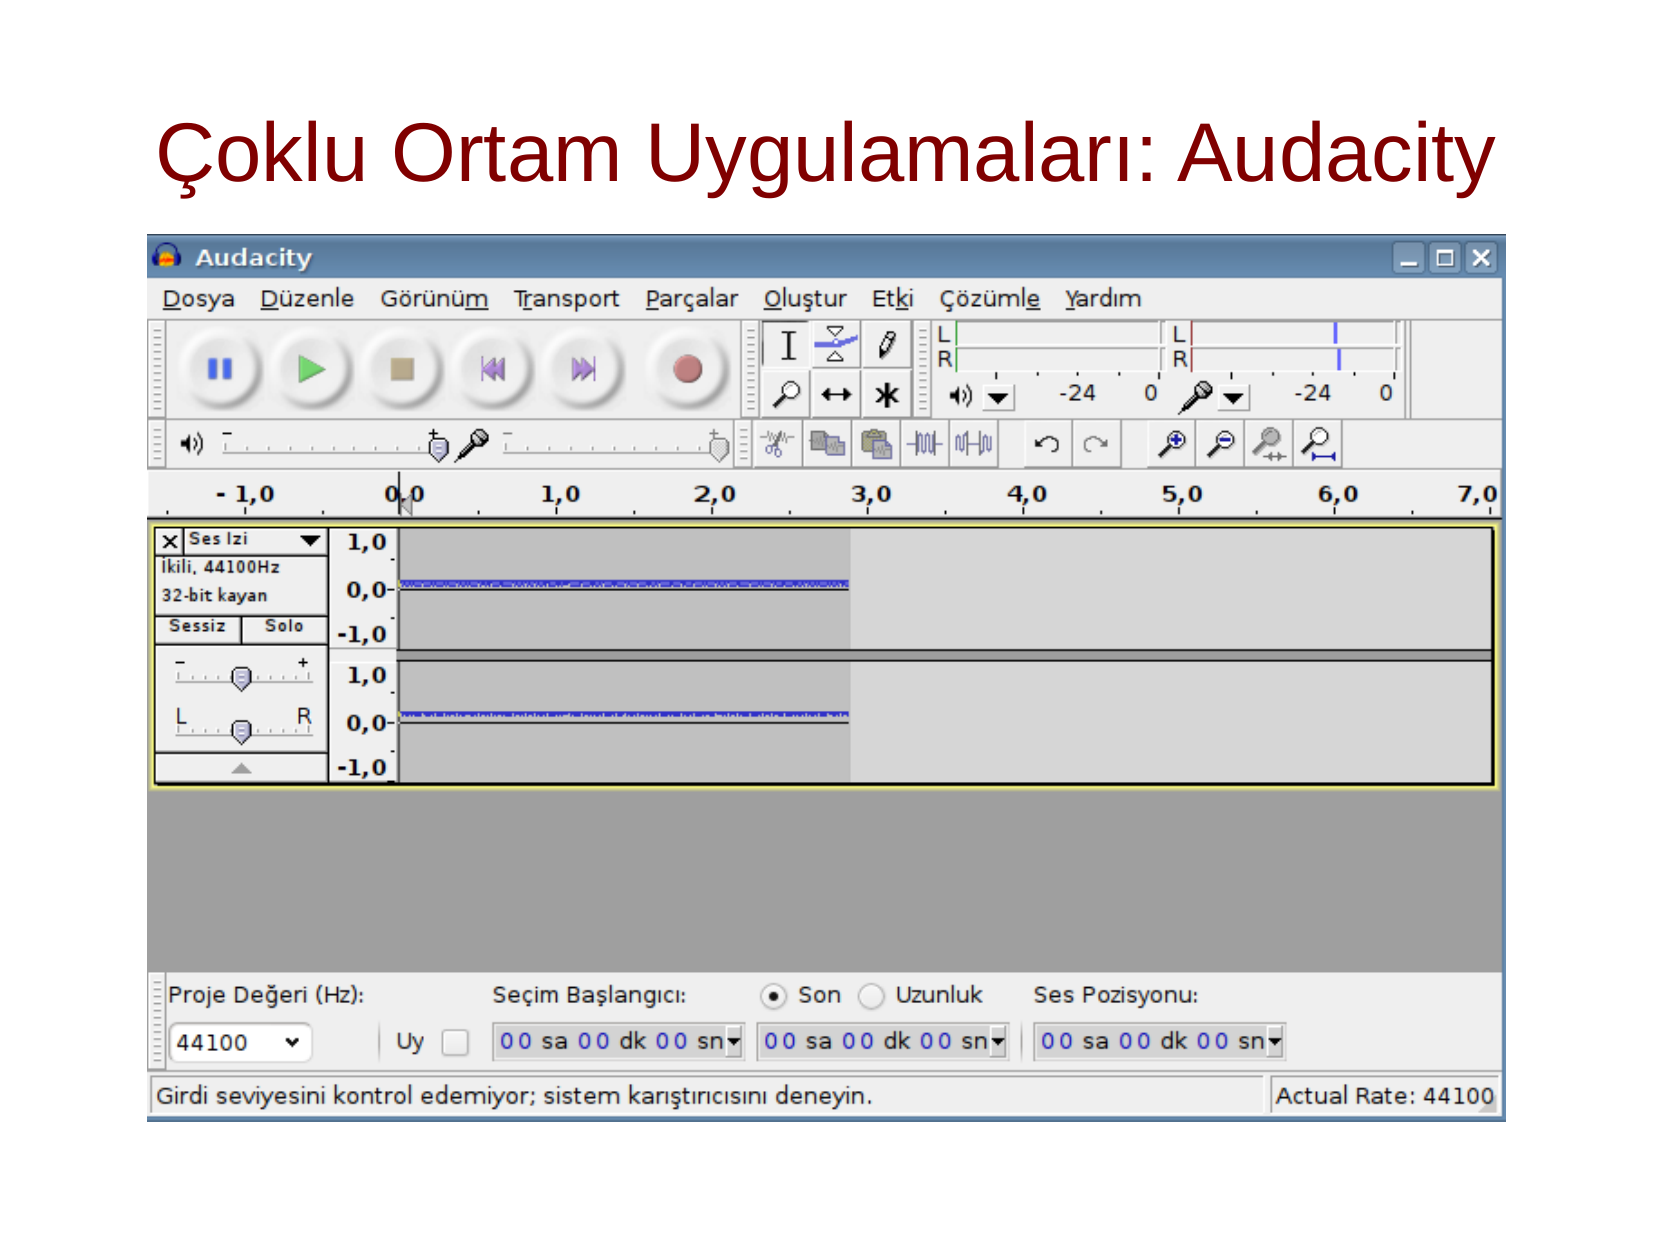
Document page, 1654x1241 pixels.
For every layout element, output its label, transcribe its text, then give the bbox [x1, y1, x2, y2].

title Çoklu Ortam Uygulamaları: Audacity [82, 49, 1571, 257]
picture [147, 234, 1506, 1123]
